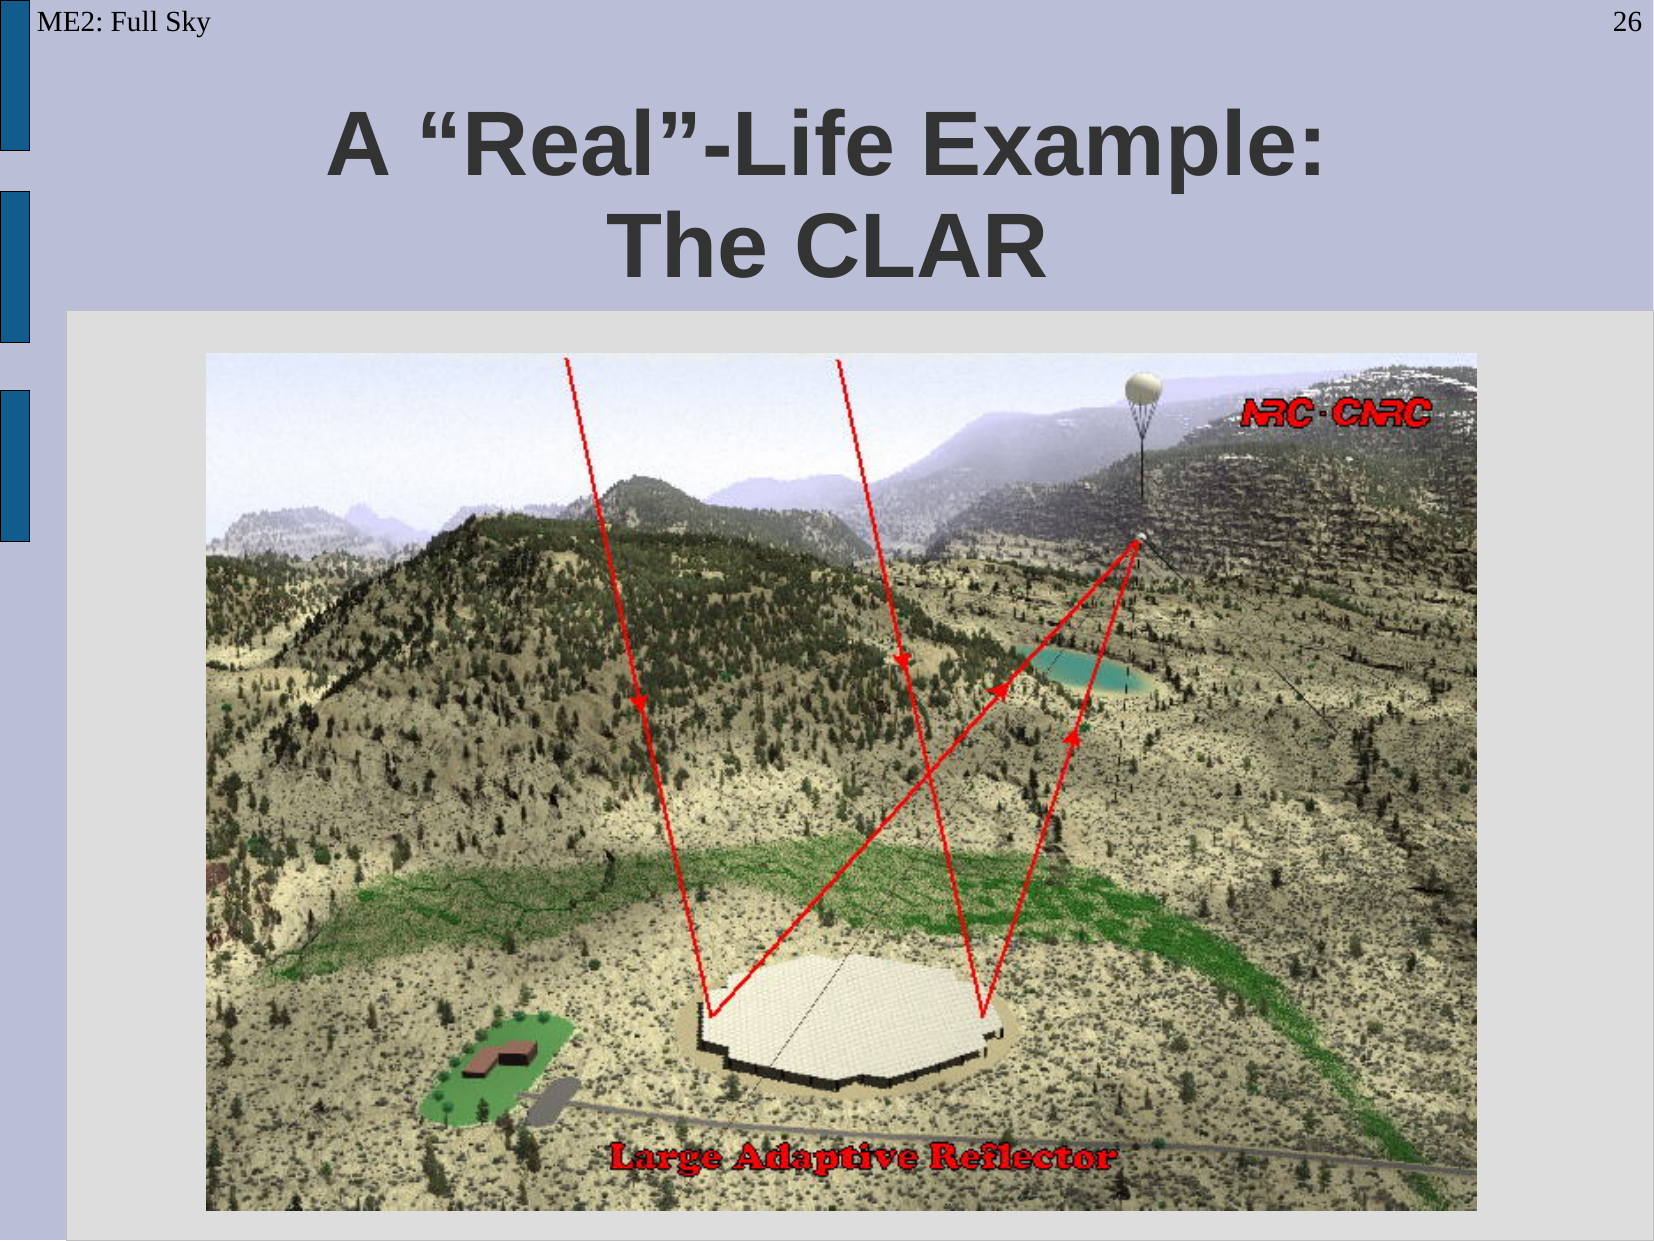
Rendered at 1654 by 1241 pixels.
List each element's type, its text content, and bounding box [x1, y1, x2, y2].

picture [206, 353, 1477, 1211]
title A “Real”-Life Example: The CLAR [121, 87, 1534, 302]
